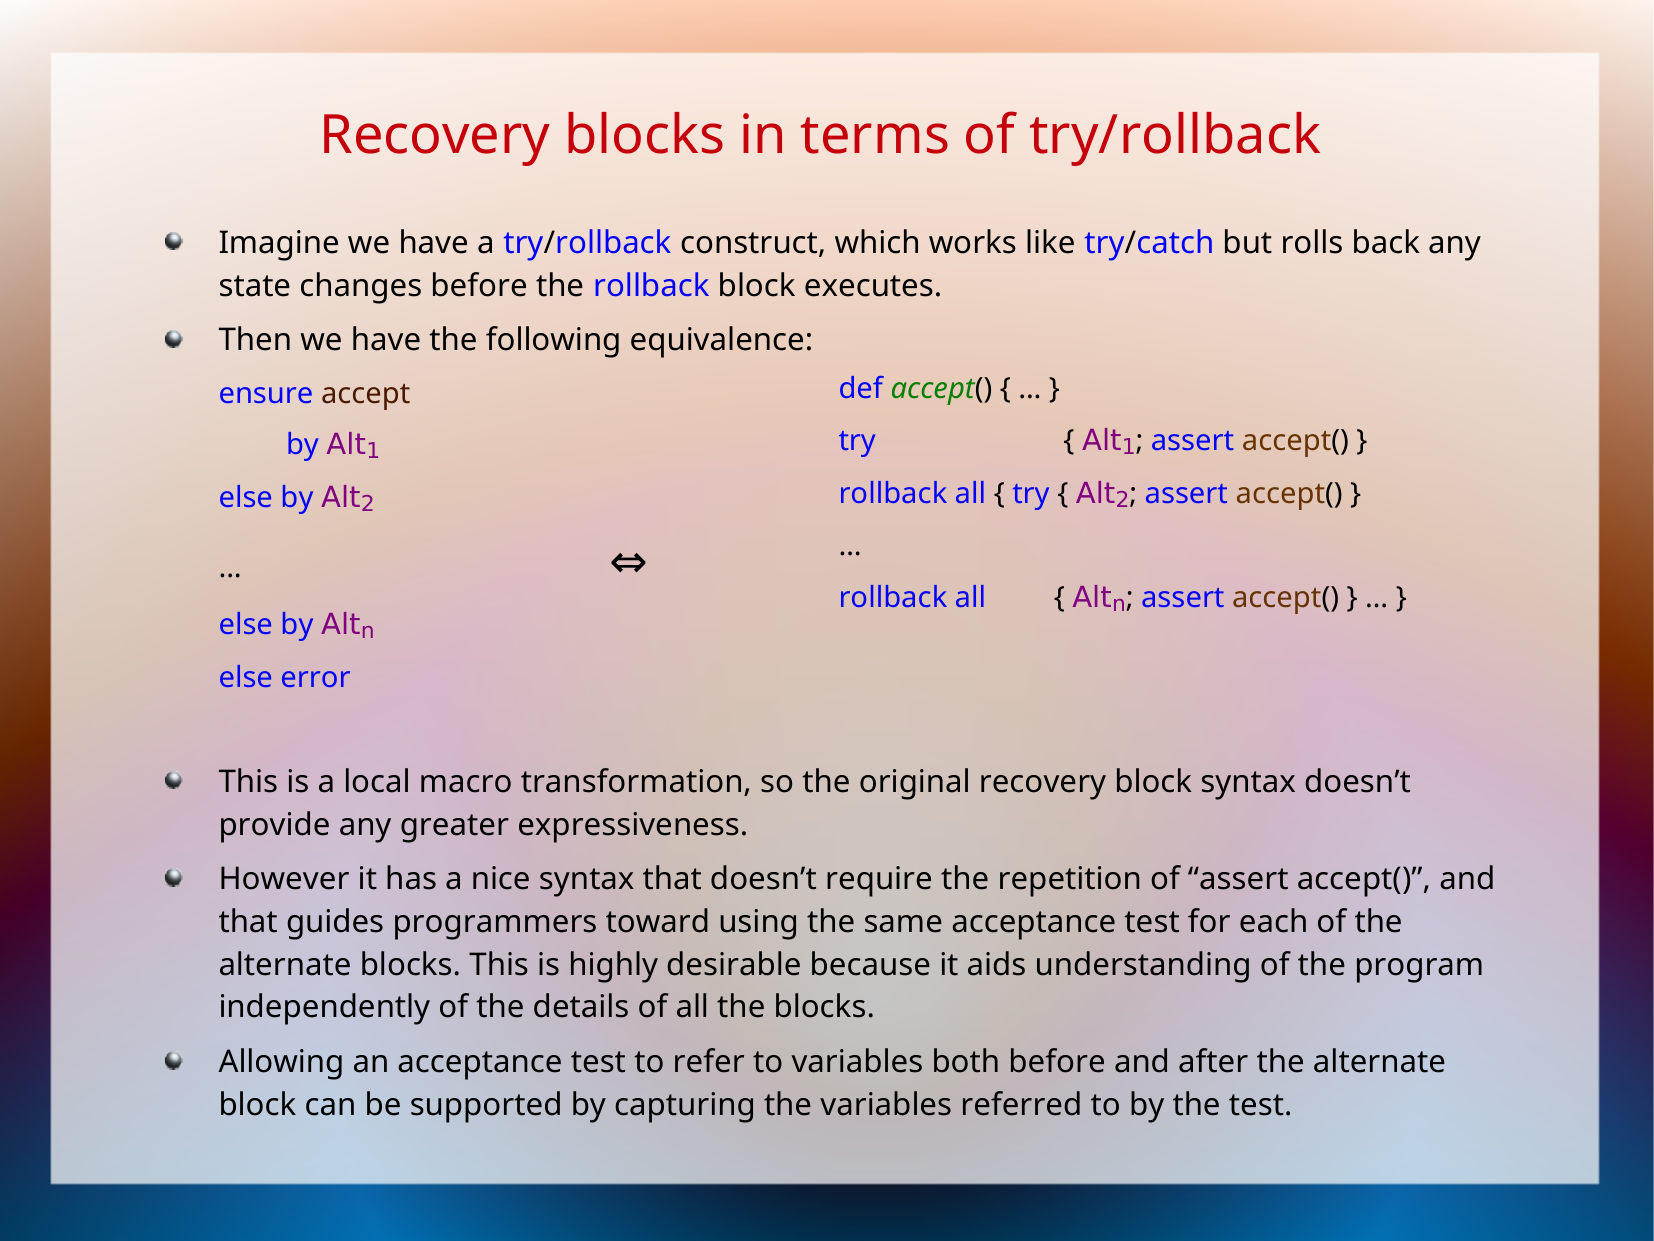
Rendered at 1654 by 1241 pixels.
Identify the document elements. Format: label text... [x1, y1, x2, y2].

list def accept() { ... } try { Alt1; assert accept() } rollback all { try { Alt2; assert accept() } … rollback all { Altn; assert accept() } … } [767, 367, 1477, 680]
picture [0, 0, 1654, 1241]
list Imagine we have a try/rollback construct, which works like try/catch but rolls back any state changes before the rollback block executes. Then we have the following equivalence: ensure accept by Alt1 else by Alt2 ... ⇔ else by Altn else error This is a local macro transformation, so the original recovery block syntax doesn’t provide any greater expressiveness. However it has a nice syntax that doesn’t require the repetition of “assert accept()”, and that guides programmers toward using the same acceptance test for each of the alternate blocks. This is highly desirable because it aids understanding of the program independently of the details of all the blocks. Allowing an acceptance test to refer to variables both before and after the alternate block can be supported by capturing the variables referred to by the test. [147, 219, 1506, 1044]
title Recovery blocks in terms of try/rollback [76, 59, 1565, 207]
